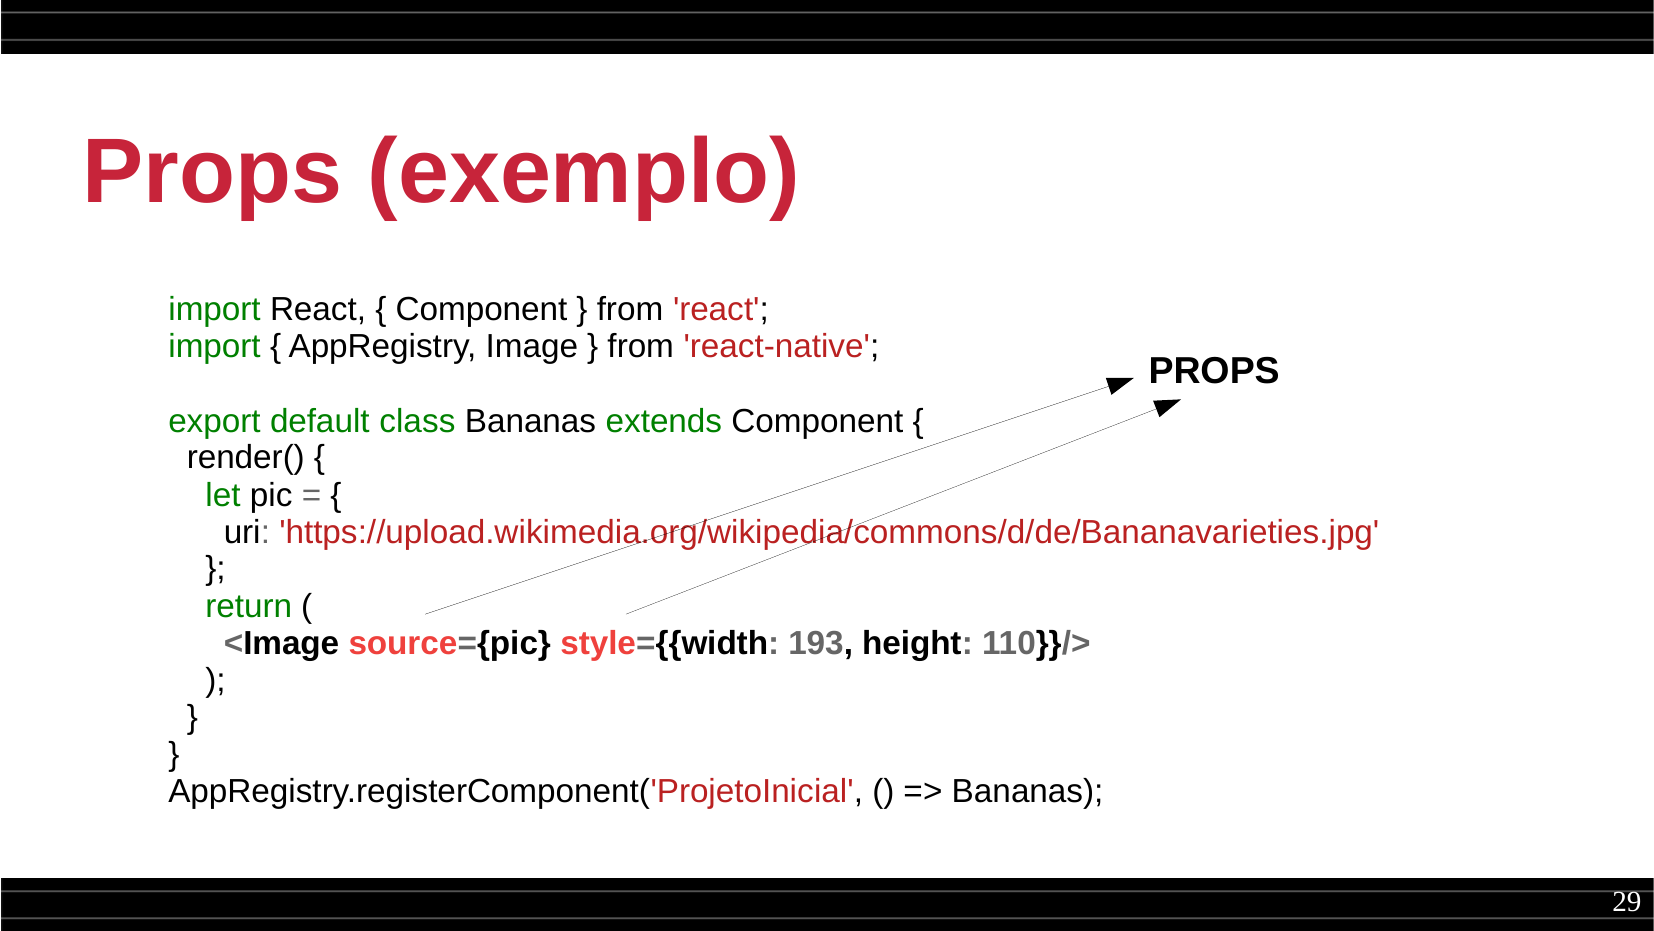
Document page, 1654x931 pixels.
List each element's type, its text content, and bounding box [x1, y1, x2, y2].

text_box import React, { Component } from 'react'; import { AppRegistry, Image } from 'react-native'; export default class Bananas extends Component { render() { let pic = { uri: 'https://upload.wikimedia.org/wikipedia/commons/d/de/Bananavarieties.jpg' }; return ( <Image source={pic} style={{width: 193, height: 110}}/> ); } } AppRegistry.registerComponent('ProjetoInicial', () => Bananas); [153, 283, 1418, 817]
title Props (exemplo) [82, 92, 1571, 249]
picture [1, 0, 1654, 54]
picture [1, 878, 1654, 931]
text_box PROPS [1133, 342, 1295, 400]
